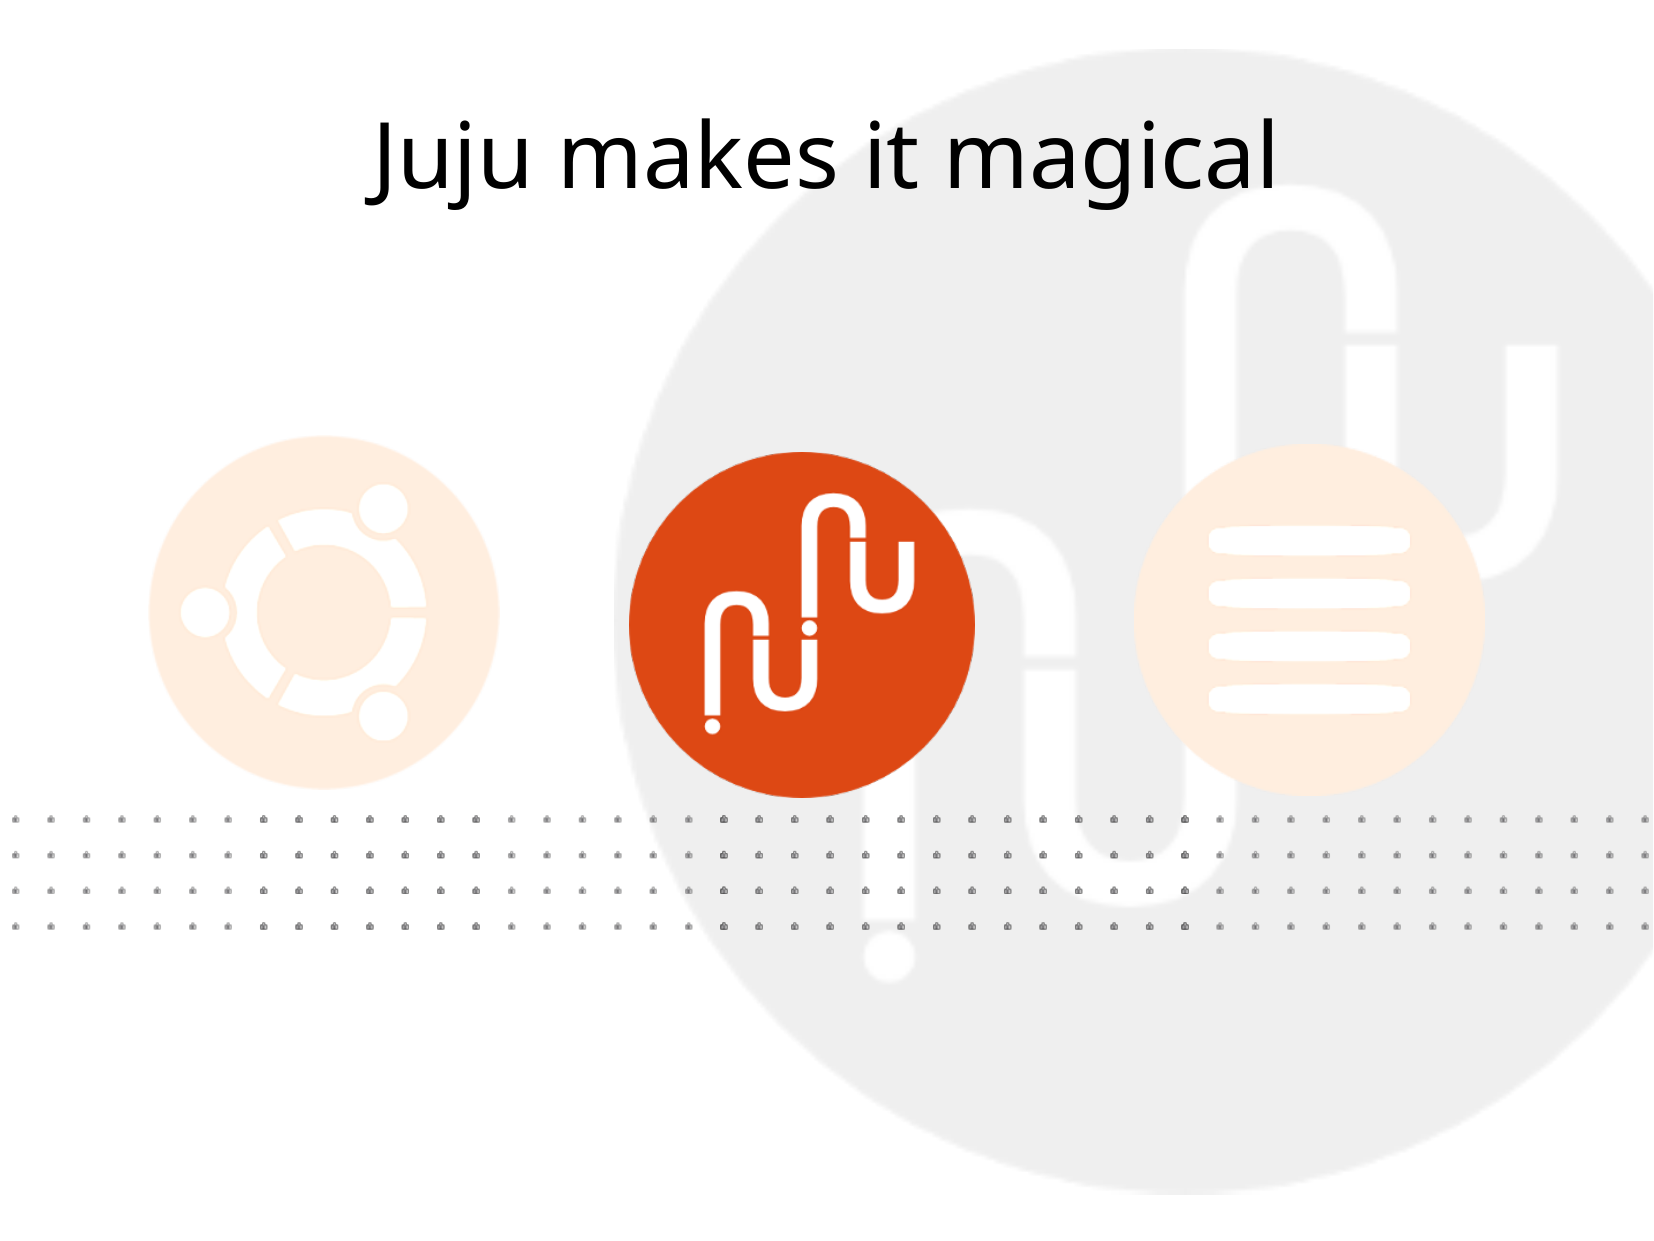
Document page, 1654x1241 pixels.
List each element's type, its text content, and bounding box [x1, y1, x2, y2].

picture [148, 435, 500, 790]
title Juju makes it magical [82, 49, 1571, 257]
picture [11, 49, 1654, 1195]
